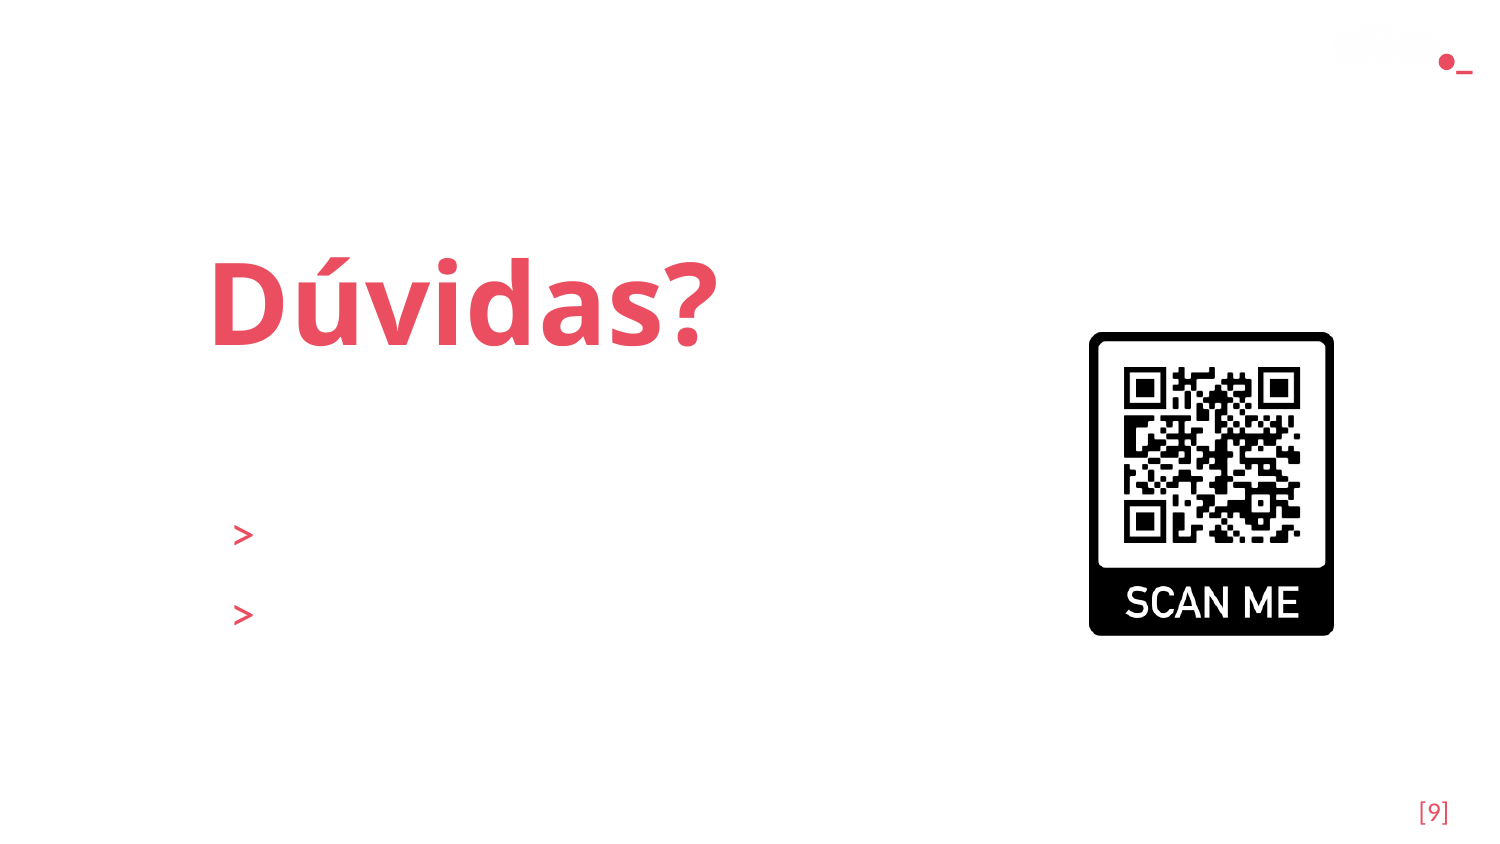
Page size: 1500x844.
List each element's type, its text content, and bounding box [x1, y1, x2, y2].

text_box Dúvidas? [190, 216, 1270, 366]
picture [1089, 332, 1334, 636]
text_box > Fórum/Artigos > Comunidade Online (Discord) [190, 485, 920, 636]
slide_number [9] [1403, 779, 1494, 844]
picture [1333, 19, 1473, 75]
